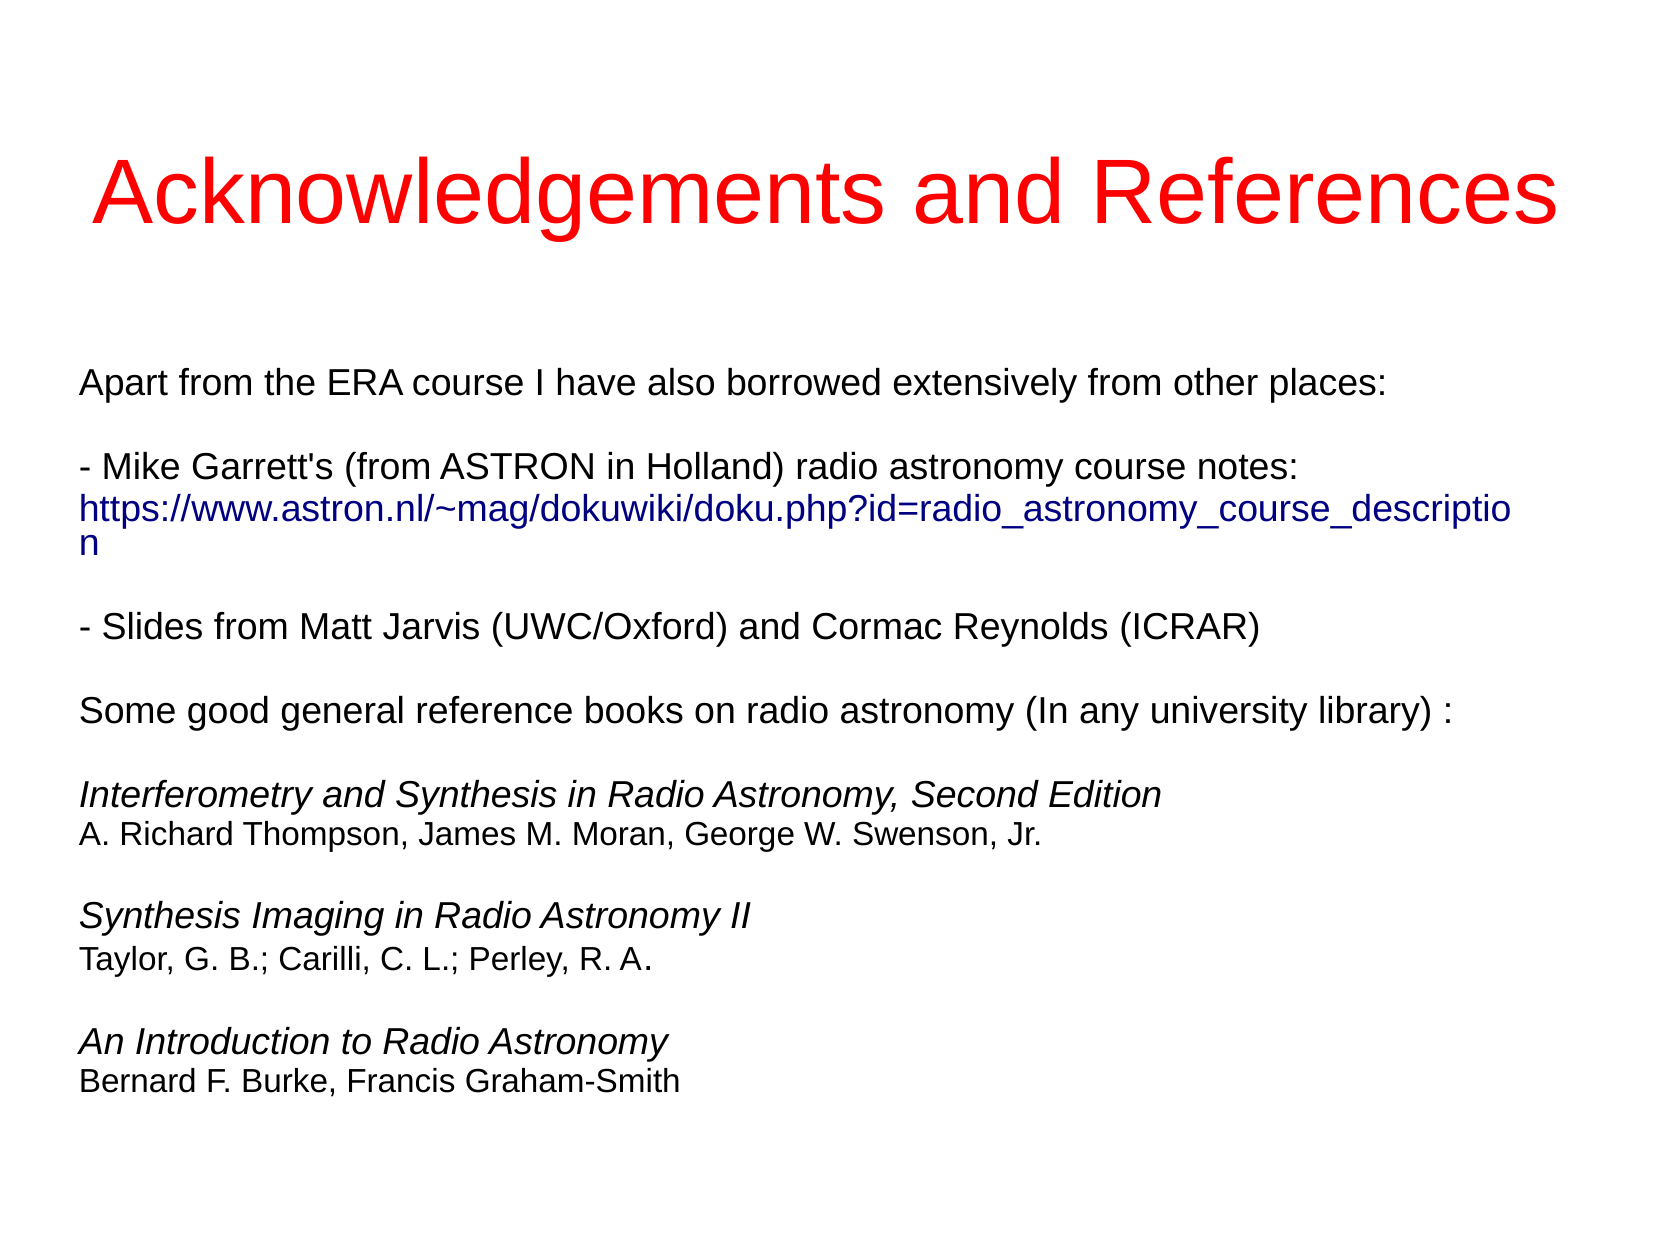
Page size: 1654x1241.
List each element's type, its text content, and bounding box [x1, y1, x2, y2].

title Acknowledgements and References [82, 88, 1571, 296]
text_box Apart from the ERA course I have also borrowed extensively from other places: - Mike Garrett's (from ASTRON in Holland) radio astronomy course notes: https://www.astron.nl/~mag/dokuwiki/doku.php?id=radio_astronomy_course_description - Slides from Matt Jarvis (UWC/Oxford) and Cormac Reynolds (ICRAR) Some good general reference books on radio astronomy (In any university library) : Interferometry and Synthesis in Radio Astronomy, Second Edition A. Richard Thompson, James M. Moran, George W. Swenson, Jr. Synthesis Imaging in Radio Astronomy II Taylor, G. B.; Carilli, C. L.; Perley, R. A. An Introduction to Radio Astronomy Bernard F. Burke, Francis Graham-Smith [64, 354, 1548, 1116]
